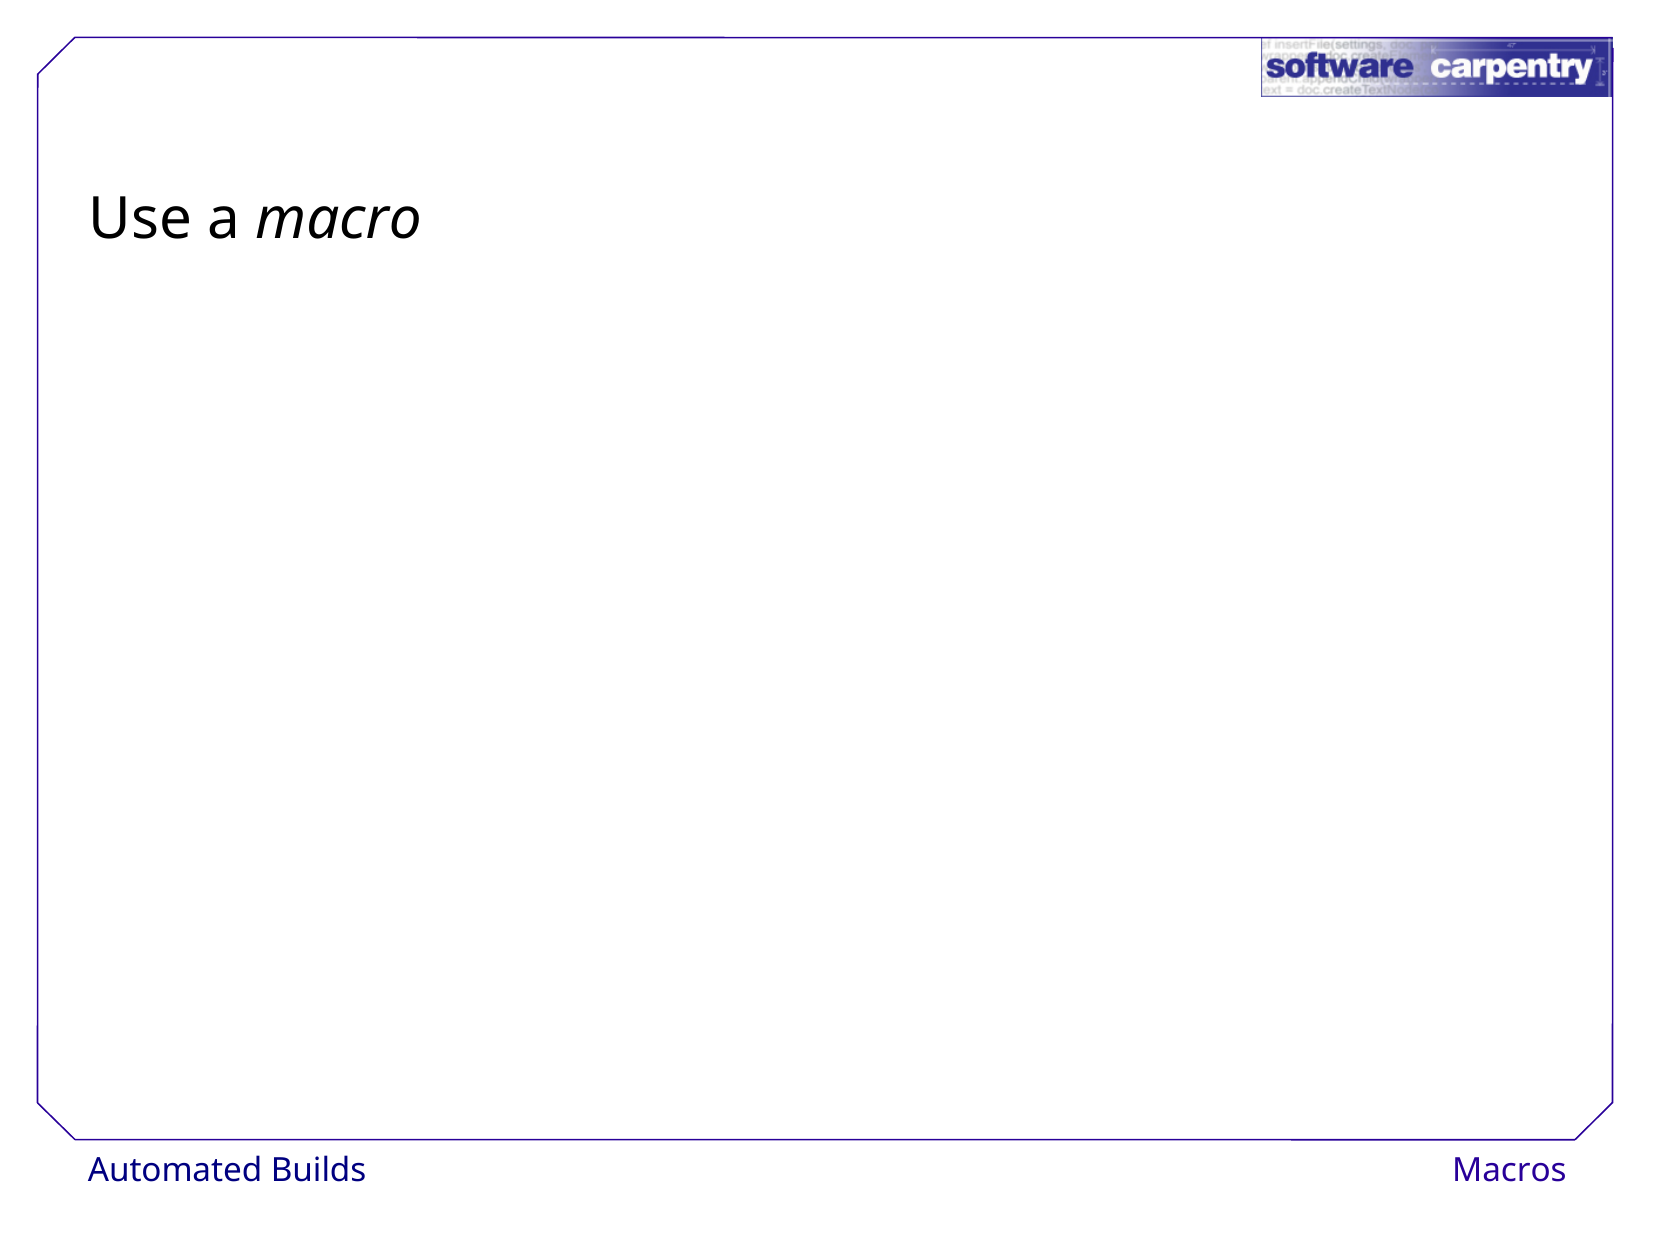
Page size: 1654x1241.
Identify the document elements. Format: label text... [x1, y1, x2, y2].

picture [1261, 39, 1613, 97]
text_box Use a macro [73, 138, 587, 259]
